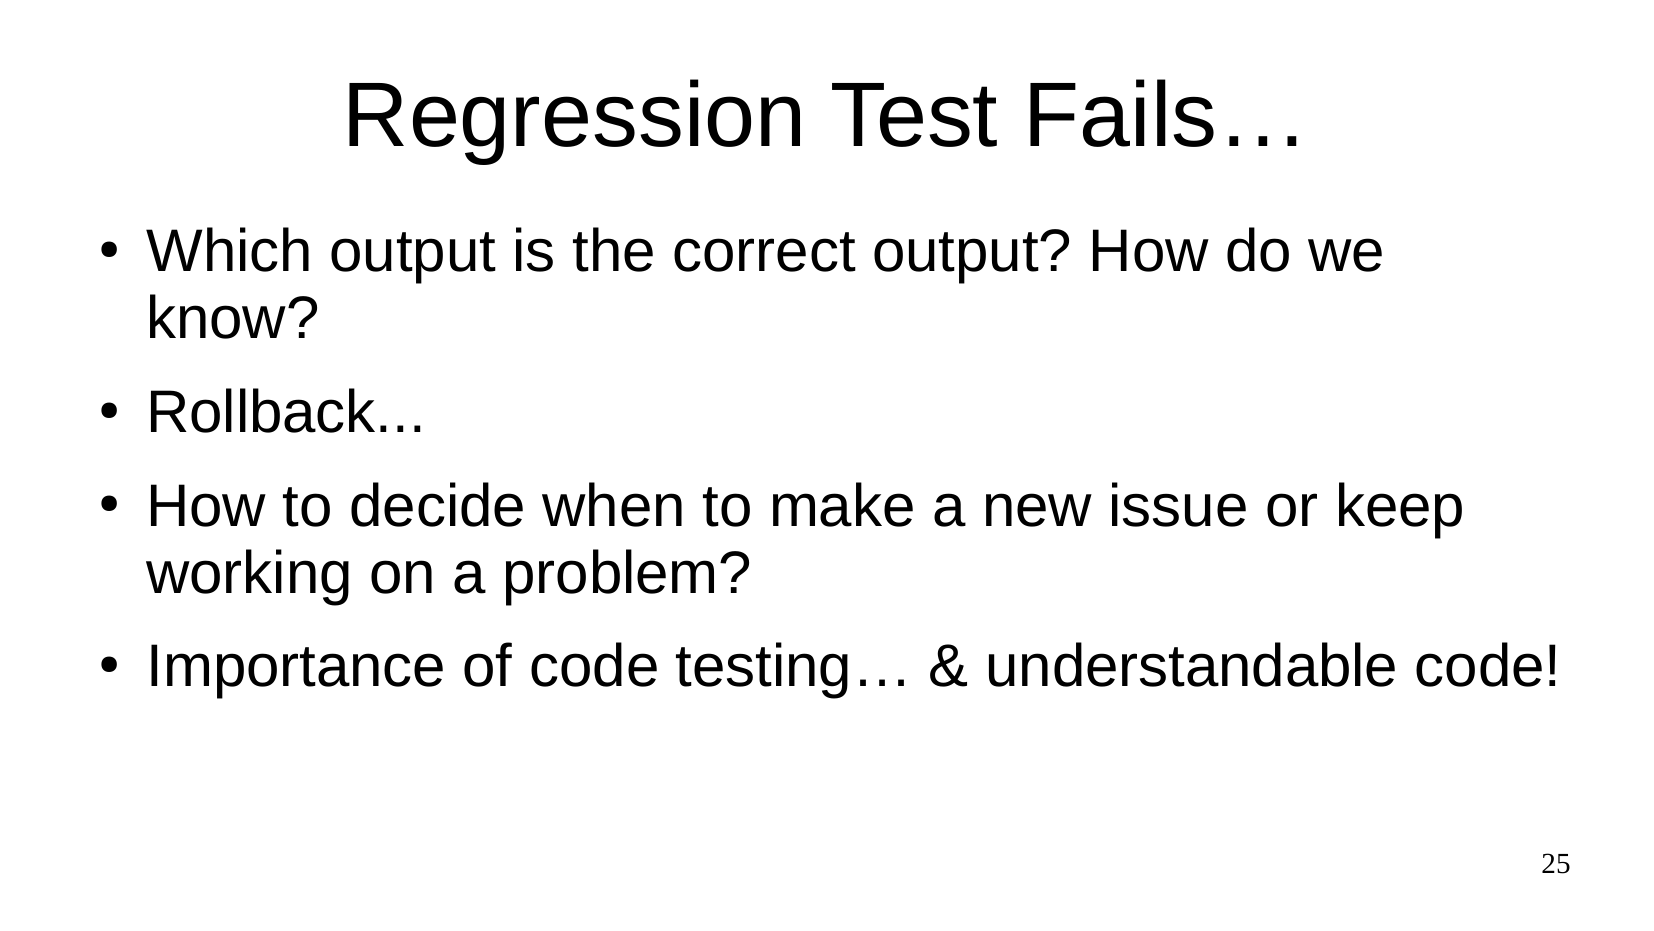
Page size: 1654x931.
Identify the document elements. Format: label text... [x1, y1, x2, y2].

list Which output is the correct output? How do we know? Rollback... How to decide when to make a new issue or keep working on a problem? Importance of code testing… & understandable code! [82, 217, 1571, 758]
title Regression Test Fails… [82, 37, 1571, 193]
